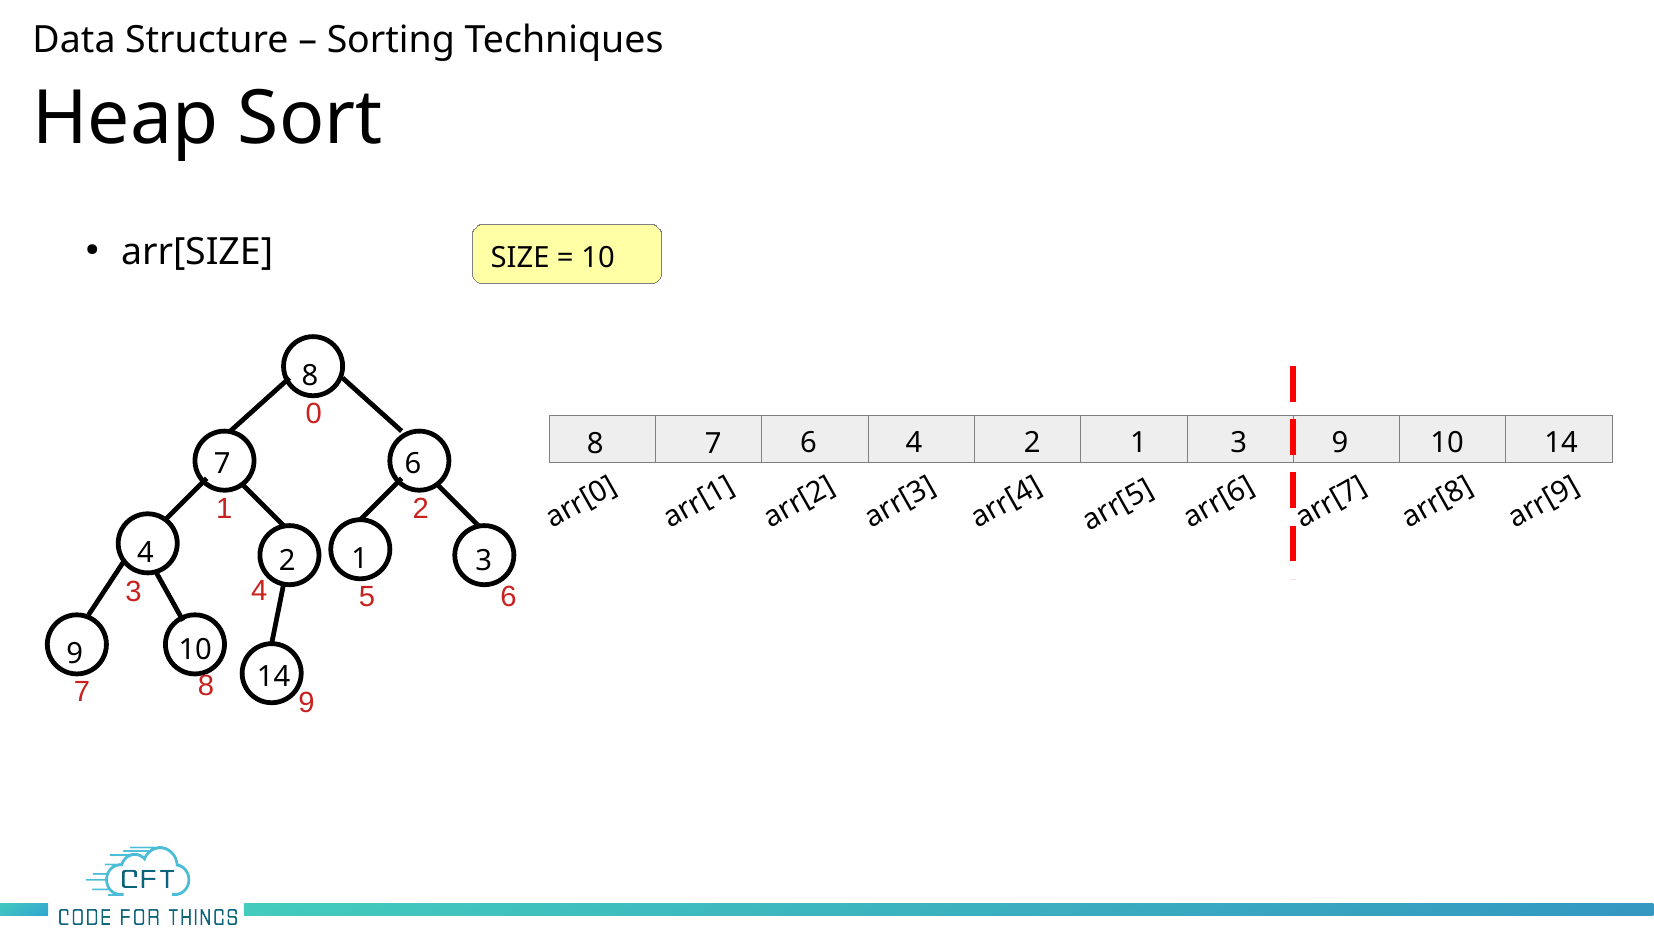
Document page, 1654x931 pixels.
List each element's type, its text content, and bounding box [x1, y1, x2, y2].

text_box 2 [264, 531, 313, 581]
text_box [853, 415, 890, 463]
text_box arr[9] [1482, 442, 1625, 554]
text_box 7 [199, 435, 266, 485]
text_box 2 [1009, 413, 1058, 463]
picture [59, 846, 237, 925]
text_box [259, 540, 264, 566]
text_box [194, 445, 199, 476]
text_box 3 [460, 531, 509, 581]
text_box [283, 581, 304, 585]
text_box [1483, 415, 1529, 463]
text_box arr[6] [1164, 438, 1290, 554]
text_box 6 [485, 572, 532, 621]
text_box 0 [290, 389, 337, 437]
text_box 10 [163, 620, 231, 670]
text_box [254, 697, 283, 703]
text_box [55, 614, 99, 624]
text_box 3 [110, 567, 116, 576]
text_box 8 [183, 661, 229, 710]
text_box [47, 630, 51, 659]
text_box [404, 431, 435, 435]
text_box 6 [785, 413, 853, 463]
text_box 4 [122, 523, 171, 573]
text_box [291, 336, 335, 346]
text_box [1164, 415, 1215, 463]
text_box arr[3] [839, 450, 981, 554]
text_box arr[SIZE] [70, 217, 315, 284]
text_box 1 [1115, 413, 1164, 463]
text_box [258, 643, 286, 647]
text_box [757, 415, 785, 463]
text_box [313, 537, 320, 574]
text_box [100, 626, 107, 663]
text_box 4 [890, 413, 958, 463]
text_box arr[7] [1272, 441, 1412, 554]
text_box 4 [236, 566, 283, 615]
text_box [1597, 415, 1613, 463]
text_box 10 [1415, 413, 1483, 463]
title Data Structure – Sorting Techniques Heap Sort [32, 12, 1184, 166]
text_box 14 [242, 647, 309, 697]
text_box [1384, 415, 1415, 463]
text_box [272, 525, 307, 531]
text_box [549, 415, 572, 463]
text_box [958, 415, 1009, 463]
text_box 7 [690, 415, 757, 465]
text_box arr[5] [1058, 442, 1199, 558]
text_box [1058, 415, 1115, 463]
text_box arr[1] [637, 451, 774, 554]
text_box [1264, 415, 1316, 463]
text_box 3 [1215, 413, 1264, 463]
text_box 14 [1529, 413, 1597, 463]
text_box [171, 525, 178, 562]
text_box [644, 415, 690, 463]
text_box SIZE = 10 [475, 228, 656, 278]
text_box arr[2] [738, 443, 875, 554]
text_box [385, 533, 390, 566]
text_box [118, 528, 122, 558]
text_box [209, 431, 240, 435]
text_box [470, 581, 485, 585]
text_box [467, 525, 502, 531]
text_box [184, 614, 212, 620]
text_box arr[0] [520, 459, 661, 554]
text_box 9 [51, 624, 100, 674]
text_box [454, 538, 460, 572]
text_box arr[8] [1380, 438, 1515, 554]
text_box 6 [389, 435, 457, 485]
text_box 2 [397, 484, 444, 532]
text_box [330, 532, 336, 566]
text_box [338, 519, 382, 529]
text_box 9 [283, 679, 330, 727]
text_box arr[4] [949, 439, 1087, 554]
text_box 7 [59, 667, 105, 716]
text_box [472, 224, 662, 284]
text_box [509, 538, 514, 572]
text_box 1 [336, 529, 385, 579]
text_box 3 [110, 567, 157, 616]
text_box 9 [1316, 413, 1384, 463]
text_box 8 [286, 346, 349, 396]
text_box 8 [572, 415, 644, 465]
text_box 1 [201, 484, 248, 532]
text_box 5 [343, 572, 390, 621]
text_box [126, 513, 170, 523]
